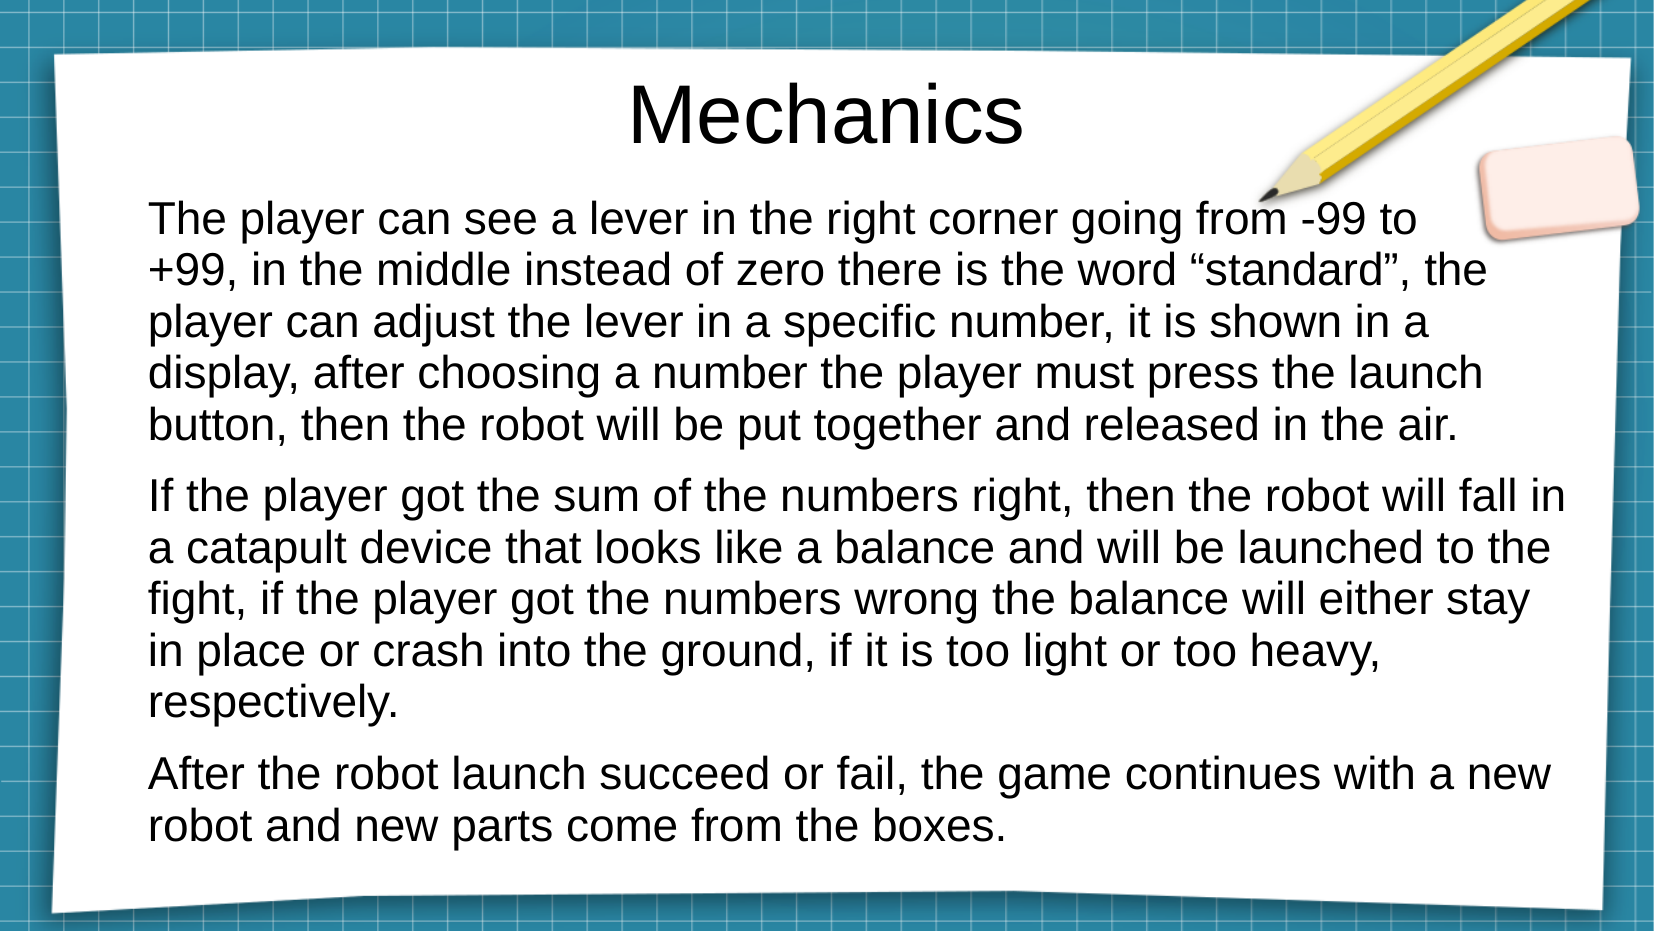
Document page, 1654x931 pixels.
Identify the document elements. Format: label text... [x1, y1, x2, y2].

list The player can see a lever in the right corner going from -99 to +99, in the middle instead of zero there is the word “standard”, the player can adjust the lever in a specific number, it is shown in a display, after choosing a number the player must press the launch button, then the robot will be put together and released in the air. If the player got the sum of the numbers right, then the robot will fall in a catapult device that looks like a balance and will be launched to the fight, if the player got the numbers wrong the balance will either stay in place or crash into the ground, if it is too light or too heavy, respectively. After the robot launch succeed or fail, the game continues with a new robot and new parts come from the boxes. [82, 192, 1571, 857]
title Mechanics [82, 37, 1571, 192]
picture [0, 0, 1654, 931]
